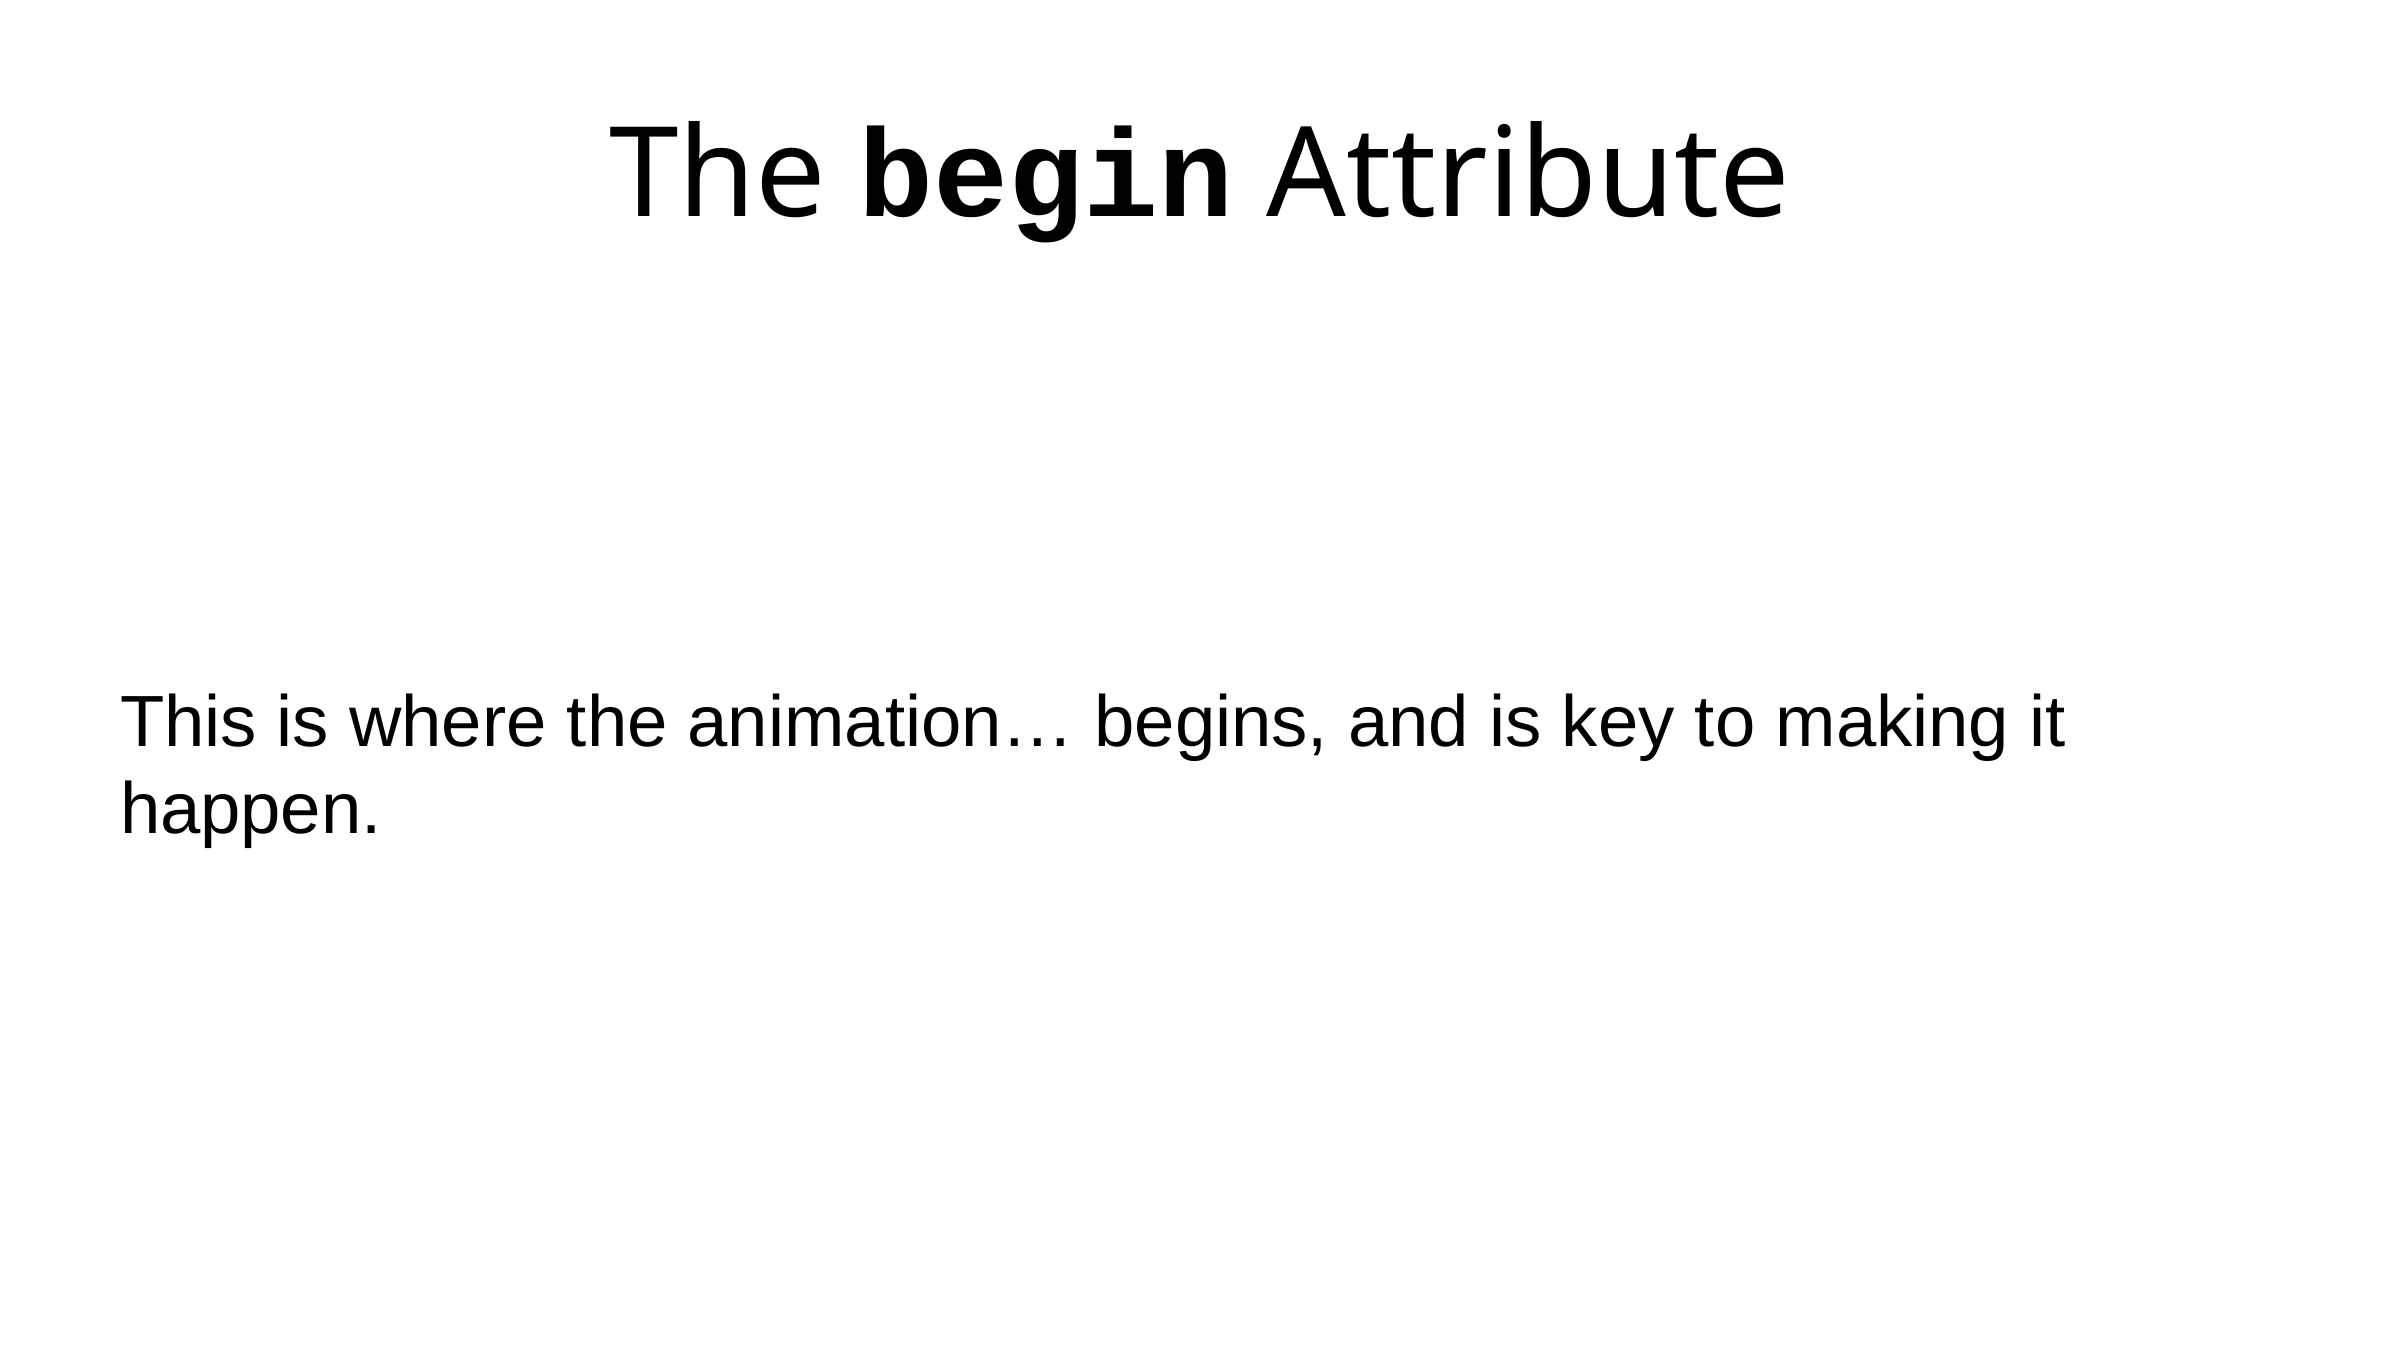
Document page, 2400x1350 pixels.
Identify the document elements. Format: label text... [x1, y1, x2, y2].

text_box The begin Attribute [120, 53, 2280, 280]
text_box This is where the animation… begins, and is key to making it happen. [120, 315, 2280, 1207]
